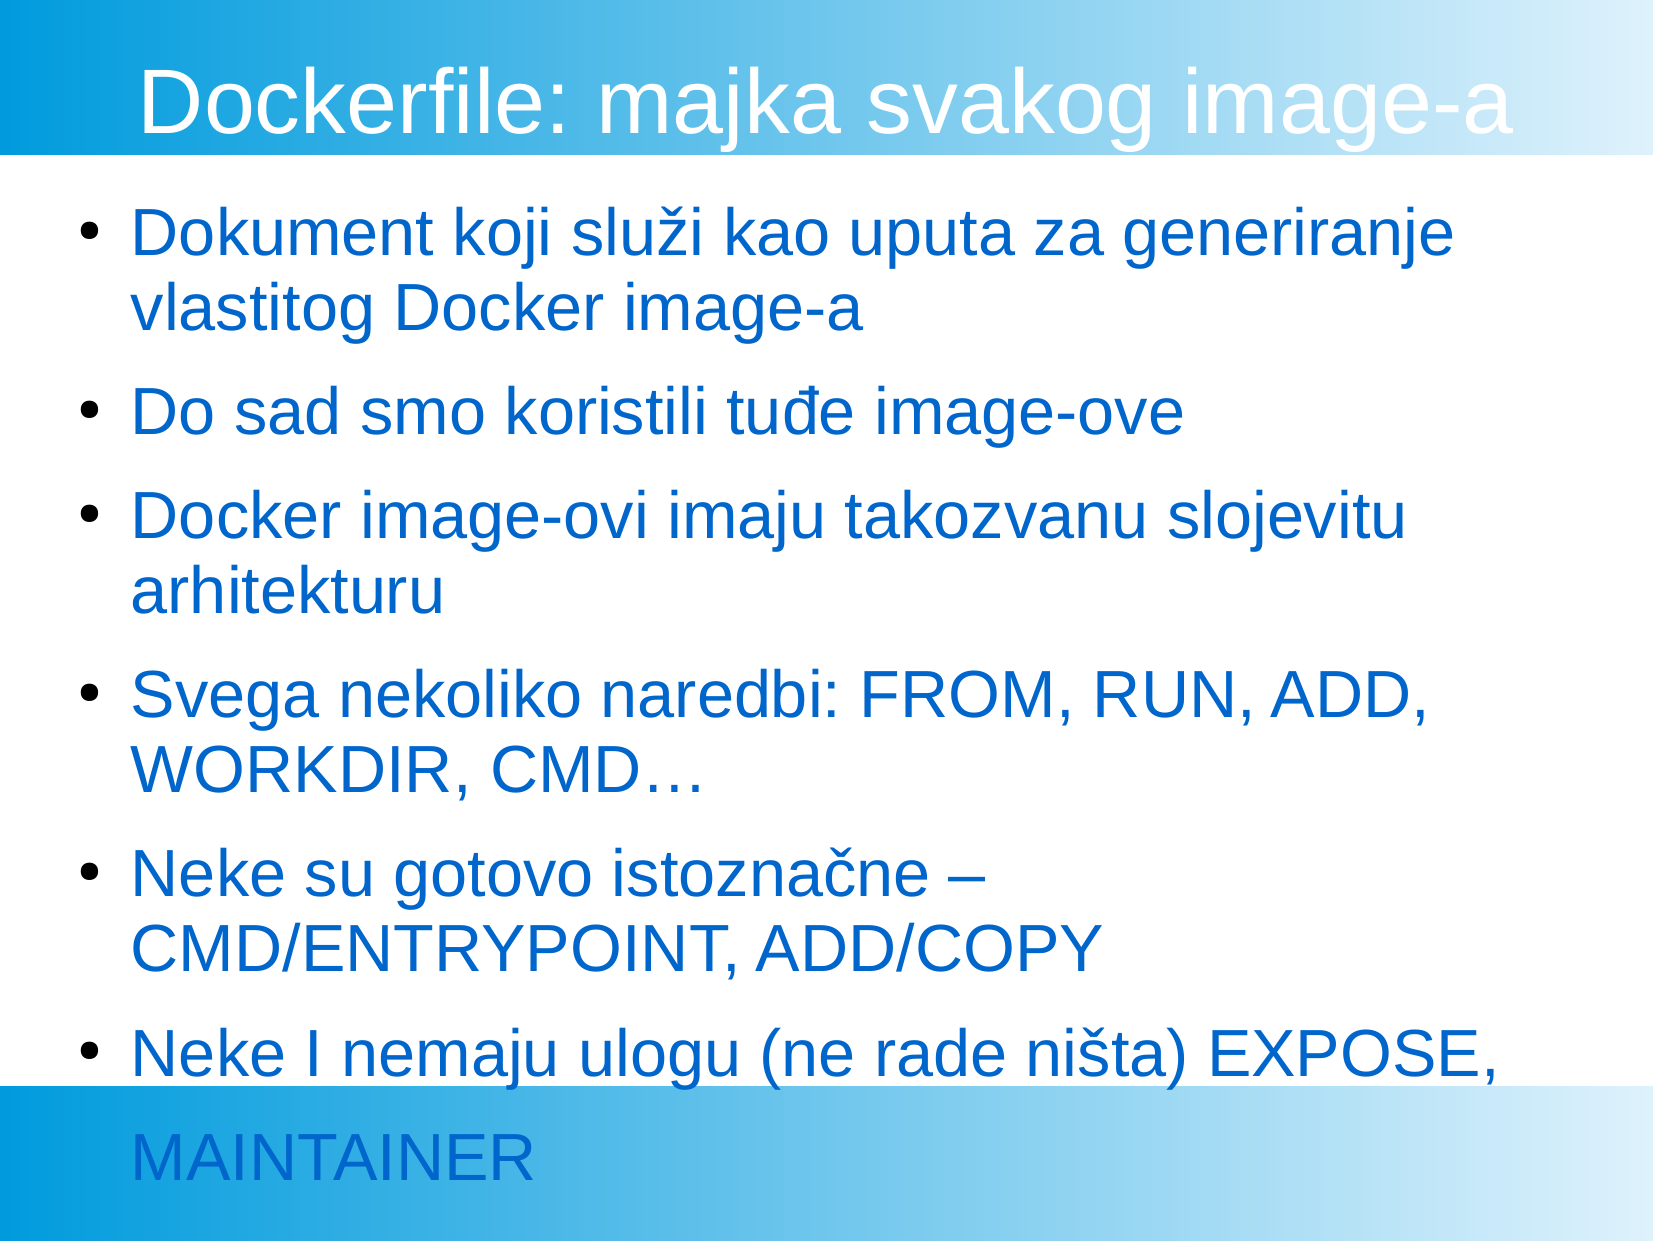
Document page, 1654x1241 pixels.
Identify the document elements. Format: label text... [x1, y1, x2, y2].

list Dokument koji služi kao uputa za generiranje vlastitog Docker image-a Do sad smo koristili tuđe image-ove Docker image-ovi imaju takozvanu slojevitu arhitekturu Svega nekoliko naredbi: FROM, RUN, ADD, WORKDIR, CMD… Neke su gotovo istoznačne – CMD/ENTRYPOINT, ADD/COPY Neke I nemaju ulogu (ne rade ništa) EXPOSE, MAINTAINER [60, 195, 1549, 915]
title Dockerfile: majka svakog image-a [82, 49, 1571, 155]
